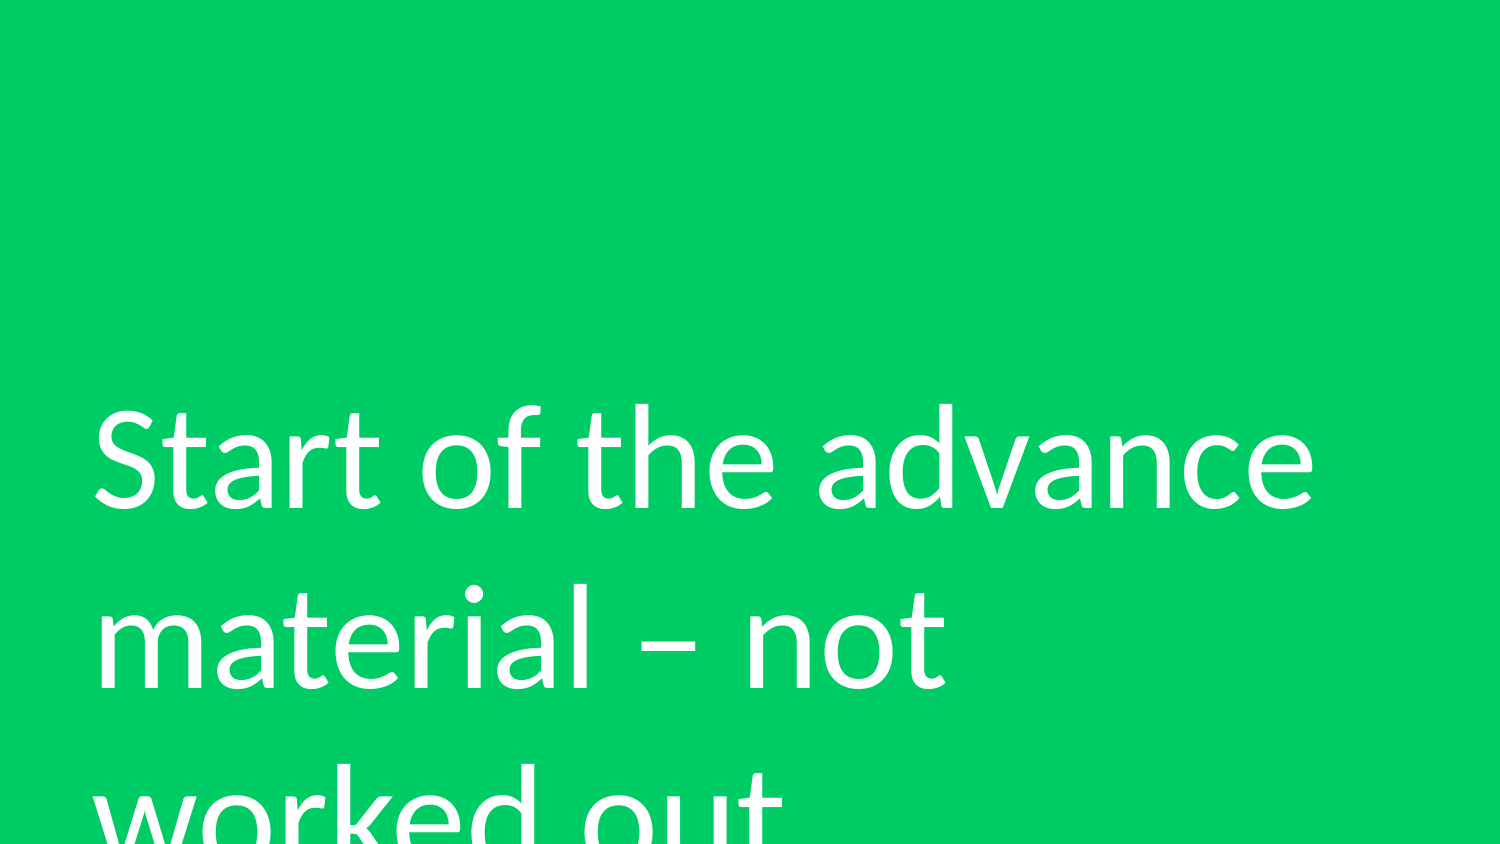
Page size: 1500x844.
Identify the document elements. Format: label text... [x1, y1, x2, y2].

title Start of the advance material – not worked out. [76, 351, 1427, 492]
